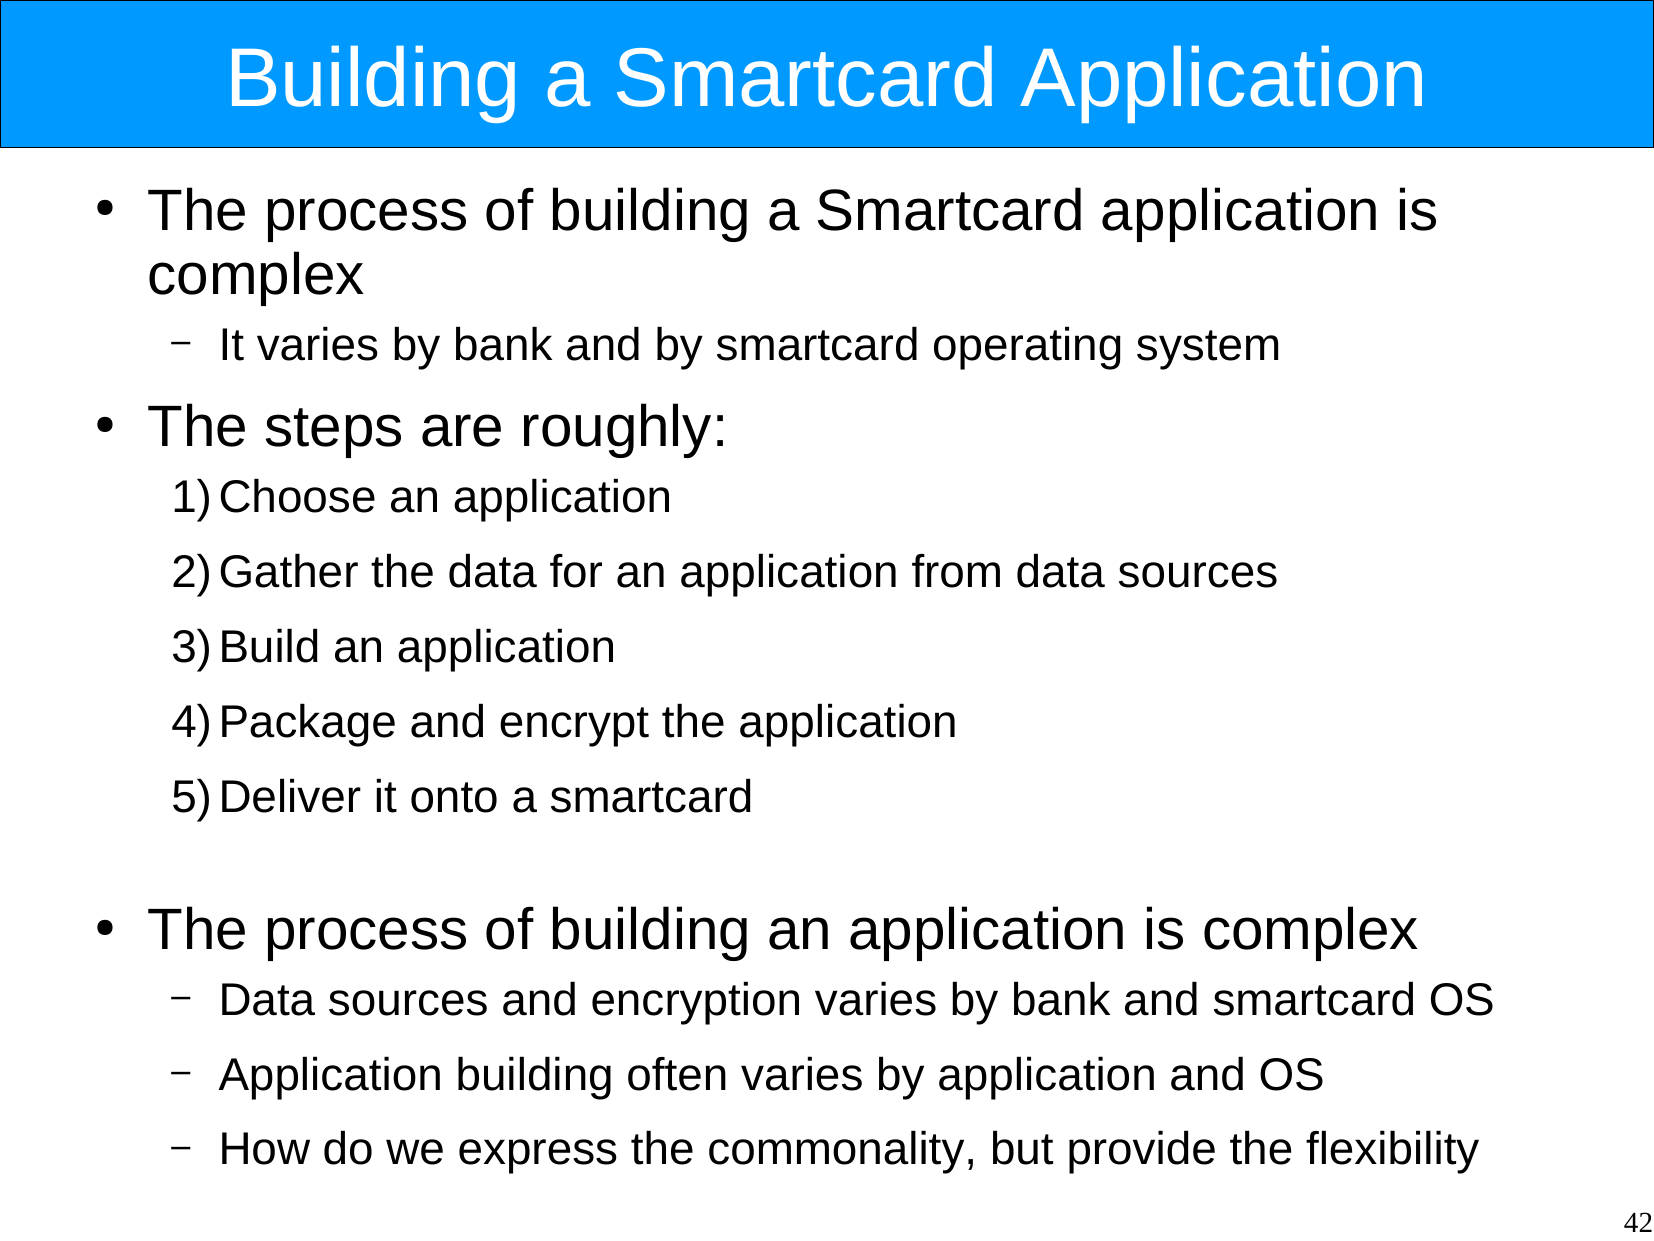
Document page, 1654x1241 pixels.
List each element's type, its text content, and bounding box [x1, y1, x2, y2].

list The process of building a Smartcard application is complex It varies by bank and by smartcard operating system The steps are roughly: Choose an application Gather the data for an application from data sources Build an application Package and encrypt the application Deliver it onto a smartcard The process of building an application is complex Data sources and encryption varies by bank and smartcard OS Application building often varies by application and OS How do we express the commonality, but provide the flexibility [76, 177, 1565, 1211]
title Building a Smartcard Application [82, 13, 1571, 142]
